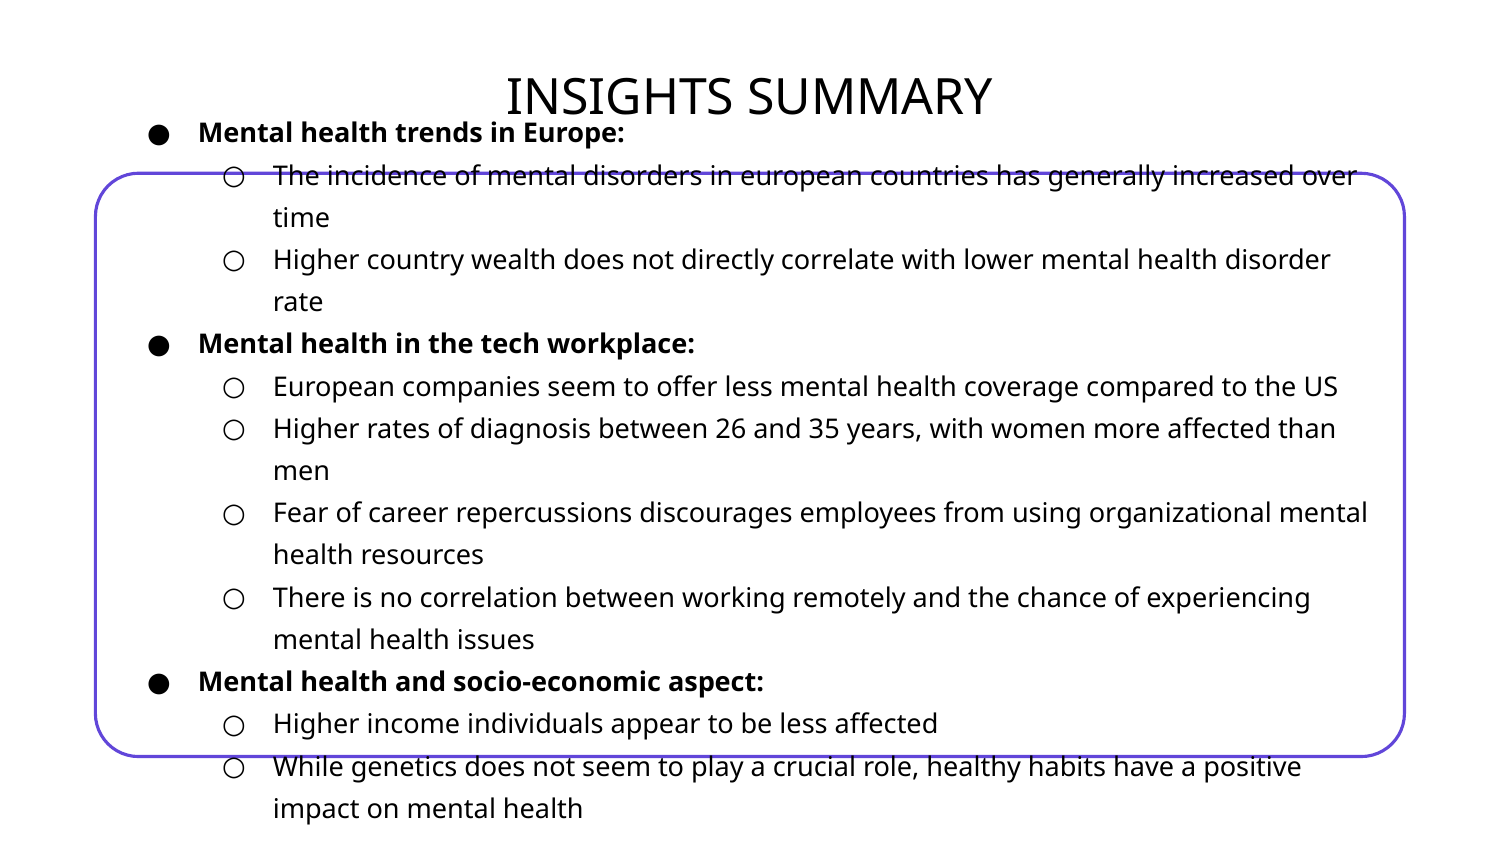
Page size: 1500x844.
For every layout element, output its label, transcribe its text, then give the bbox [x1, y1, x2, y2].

text_box Mental health trends in Europe: The incidence of mental disorders in european countries has generally increased over time Higher country wealth does not directly correlate with lower mental health disorder rate Mental health in the tech workplace: European companies seem to offer less mental health coverage compared to the US Higher rates of diagnosis between 26 and 35 years, with women more affected than men Fear of career repercussions discourages employees from using organizational mental health resources There is no correlation between working remotely and the chance of experiencing mental health issues Mental health and socio-economic aspect: Higher income individuals appear to be less affected While genetics does not seem to play a crucial role, healthy habits have a positive impact on mental health [95, 173, 1405, 757]
title INSIGHTS SUMMARY [75, 67, 1425, 122]
